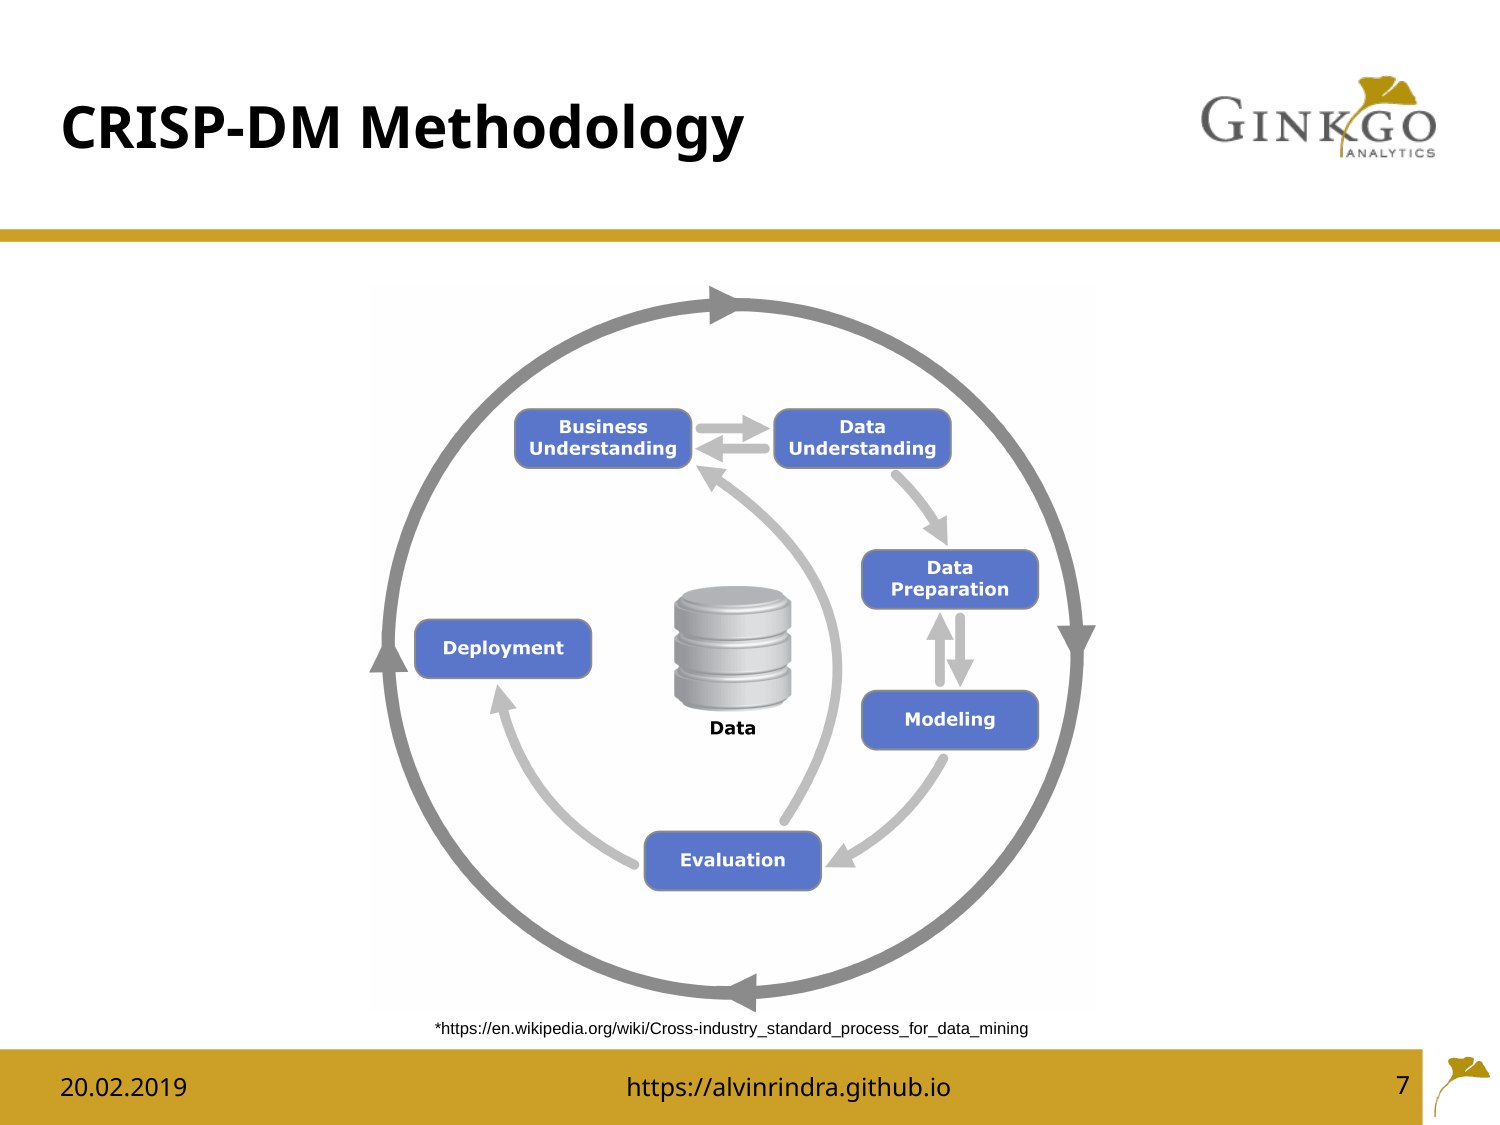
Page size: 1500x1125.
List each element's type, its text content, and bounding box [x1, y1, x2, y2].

picture [0, 0, 1500, 1125]
text_box <number> [1196, 1069, 1425, 1117]
text_box *https://en.wikipedia.org/wiki/Cross-industry_standard_process_for_data_mining [420, 1012, 1500, 1069]
text_box https://alvinrindra.github.io [266, 1056, 993, 1117]
text_box 20.02.2019 [60, 1056, 266, 1117]
list CRISP-DM Methodology [60, 90, 1054, 274]
